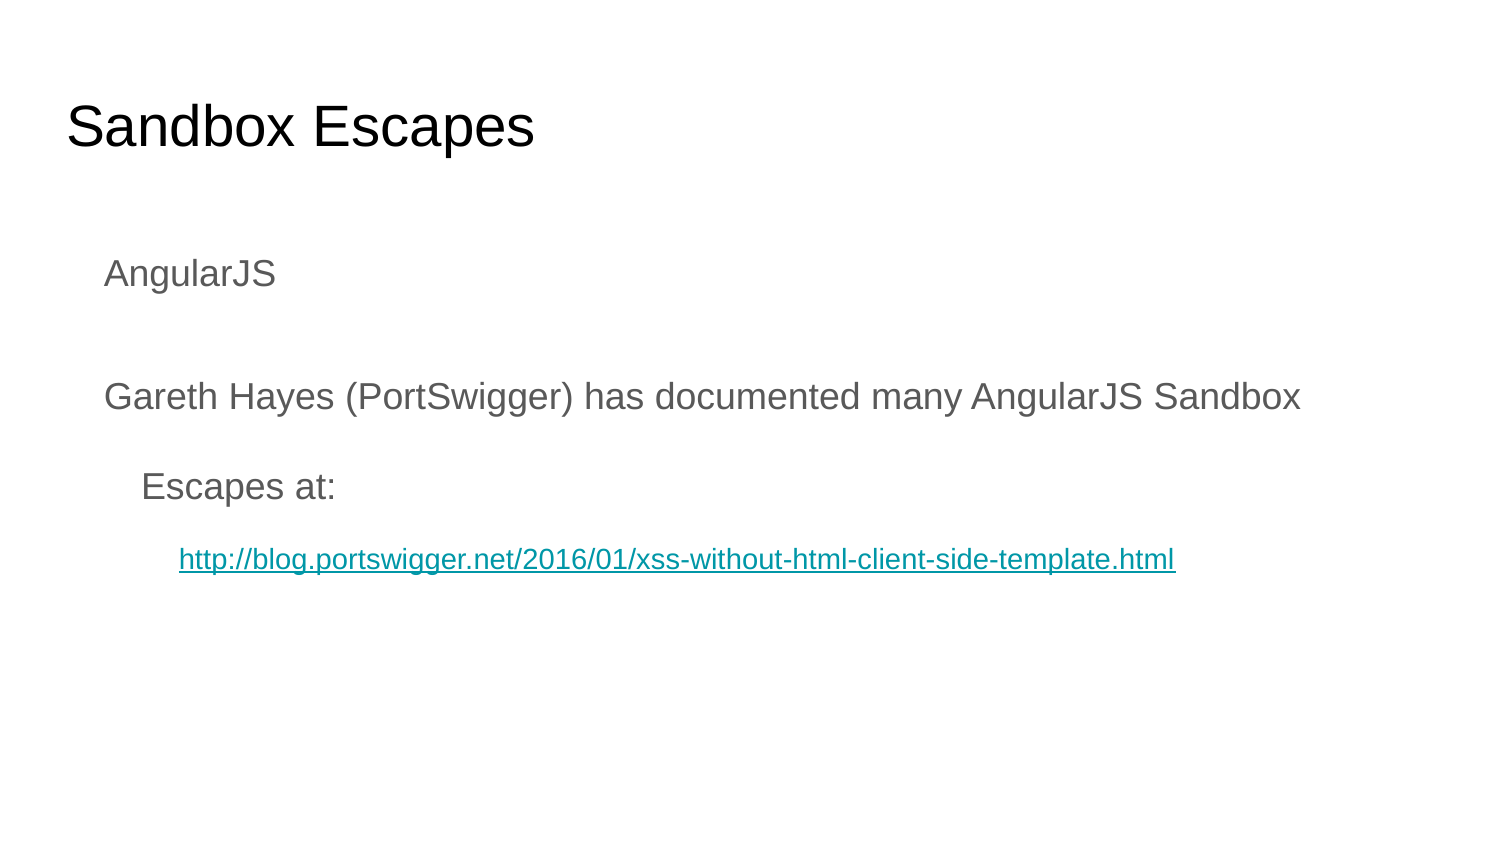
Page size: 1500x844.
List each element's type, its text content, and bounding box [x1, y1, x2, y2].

list AngularJS Gareth Hayes (PortSwigger) has documented many AngularJS Sandbox Escapes at: http://blog.portswigger.net/2016/01/xss-without-html-client-side-template.html [51, 189, 1449, 750]
title Sandbox Escapes [51, 72, 1449, 167]
